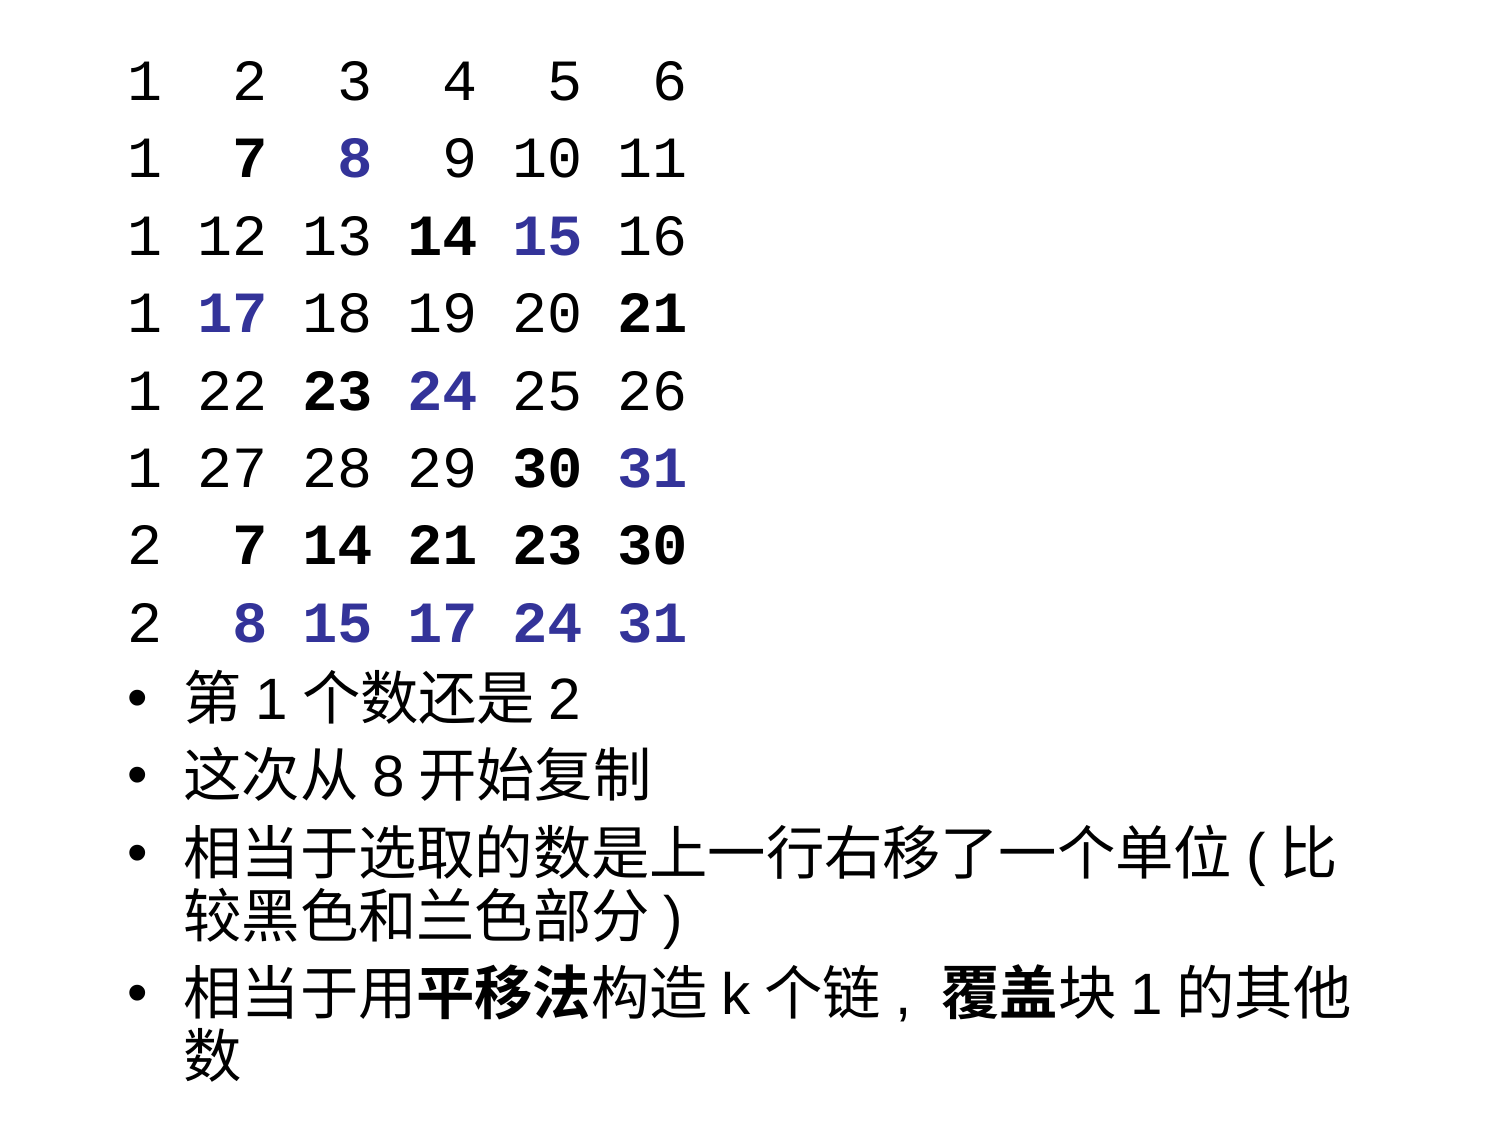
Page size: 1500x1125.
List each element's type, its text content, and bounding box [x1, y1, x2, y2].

list 1 2 3 4 5 6 1 7 8 9 10 11 1 12 13 14 15 16 1 17 18 19 20 21 1 22 23 24 25 26 1 27 28 29 30 31 2 7 14 21 23 30 2 8 15 17 24 31 第1个数还是2 这次从8开始复制 相当于选取的数是上一行右移了一个单位(比较黑色和兰色部分) 相当于用平移法构造k个链, 覆盖块1的其他数 [112, 42, 1388, 1100]
